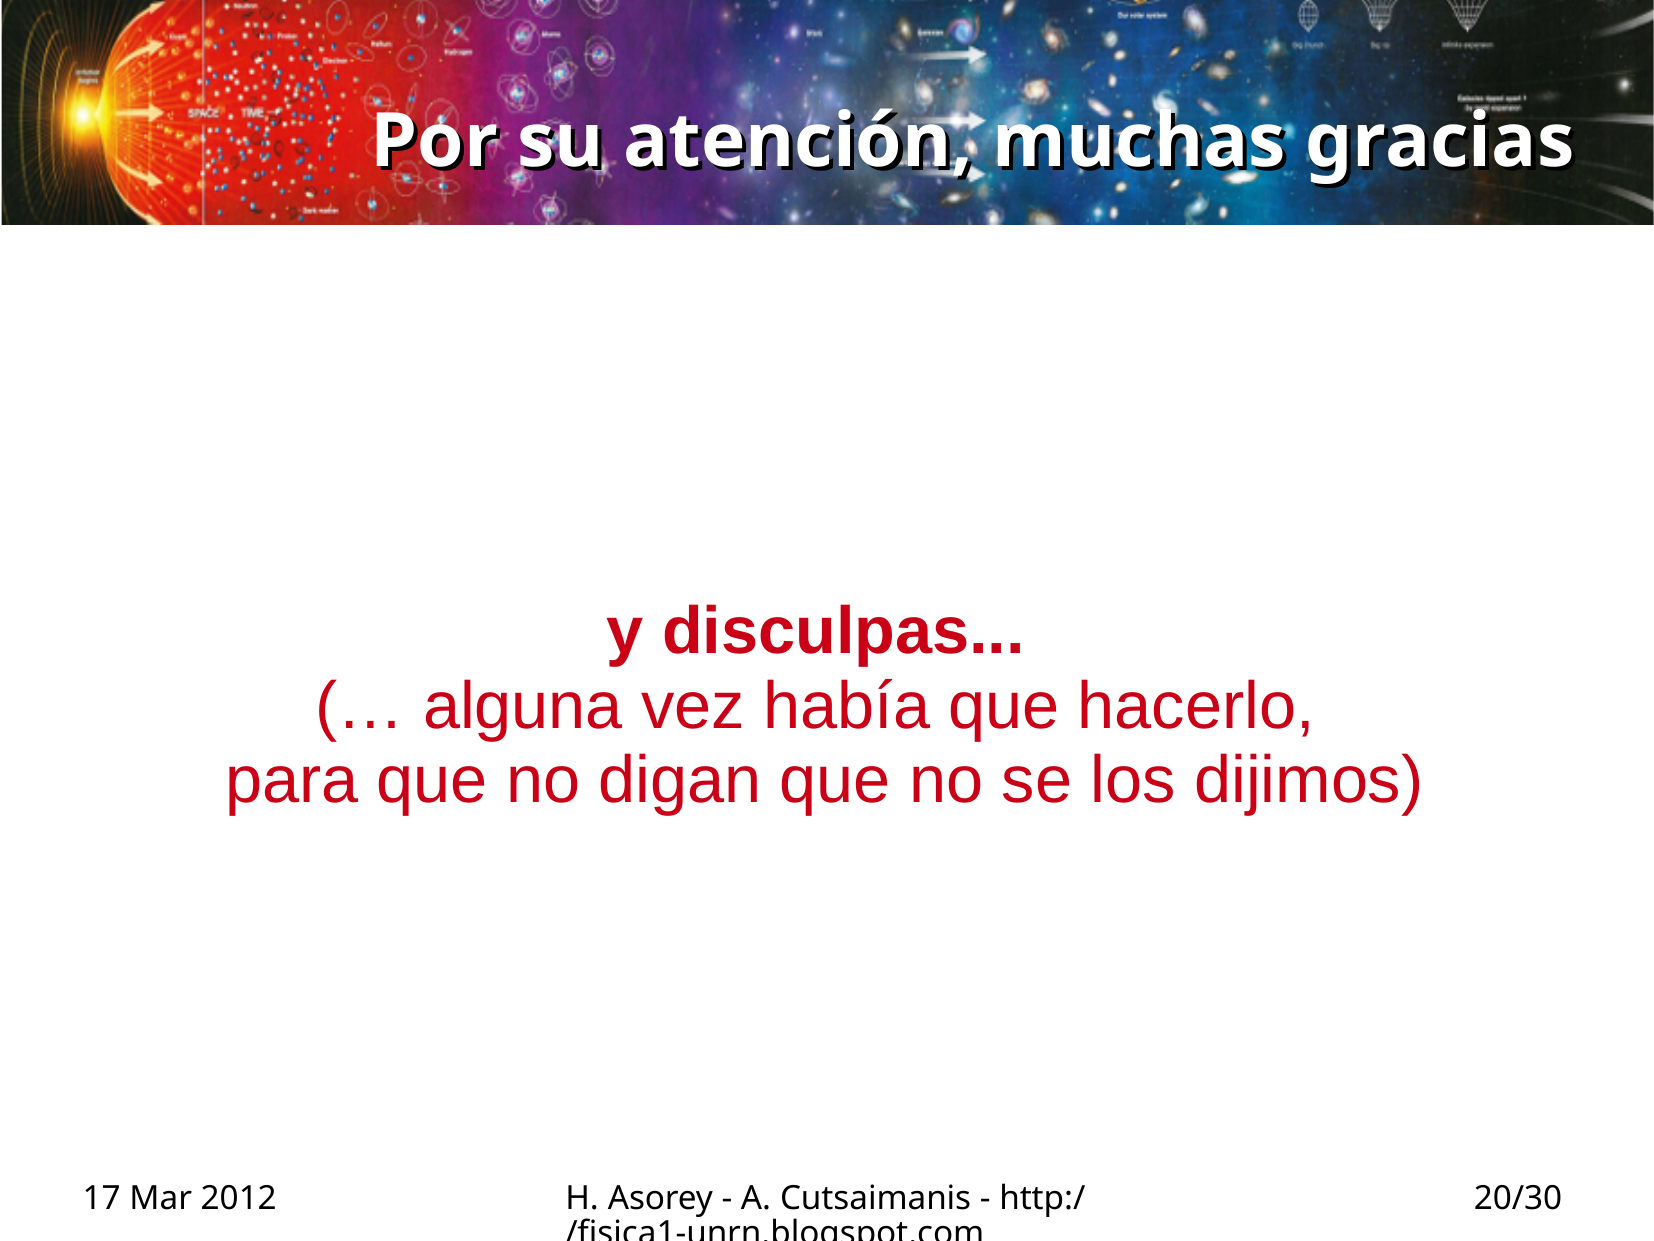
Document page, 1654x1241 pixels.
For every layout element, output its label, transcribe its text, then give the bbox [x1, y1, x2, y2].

subtitle y disculpas... (… alguna vez había que hacerlo, para que no digan que no se los dijimos) [45, 255, 1606, 1156]
title Por su atención, muchas gracias [86, 49, 1576, 226]
picture [1, 0, 1654, 225]
